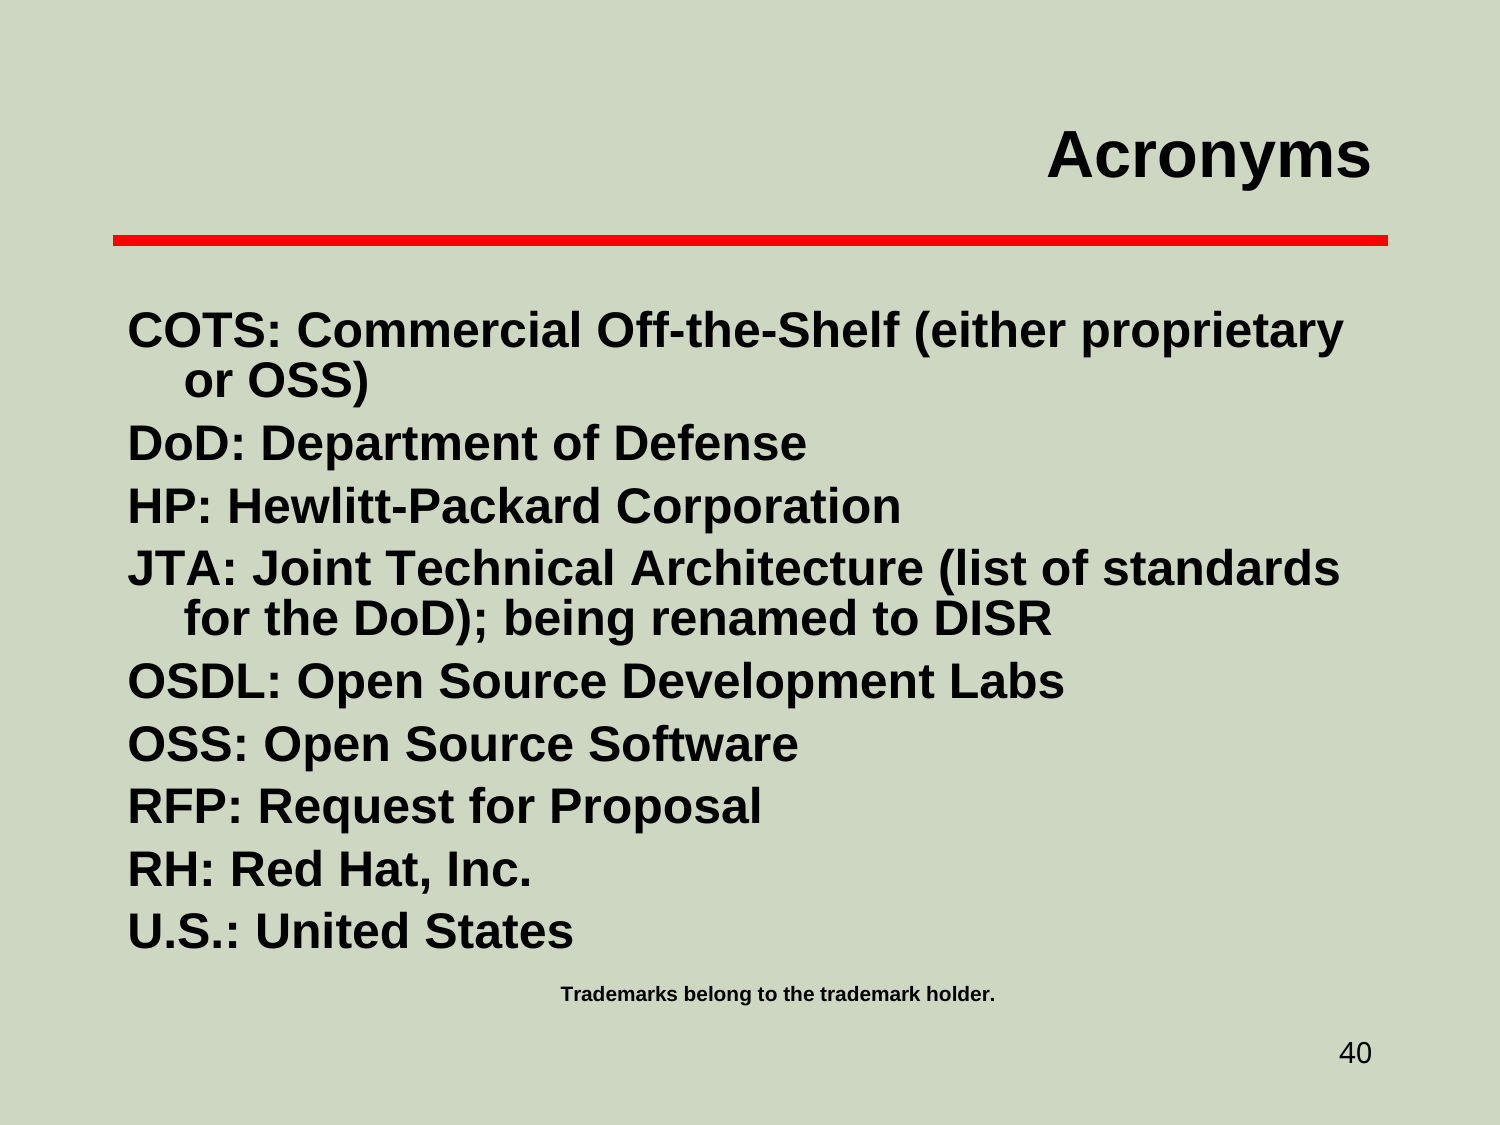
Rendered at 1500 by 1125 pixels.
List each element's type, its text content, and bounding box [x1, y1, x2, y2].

list COTS: Commercial Off-the-Shelf (either proprietary or OSS) DoD: Department of Defense HP: Hewlitt-Packard Corporation JTA: Joint Technical Architecture (list of standards for the DoD); being renamed to DISR OSDL: Open Source Development Labs OSS: Open Source Software RFP: Request for Proposal RH: Red Hat, Inc. U.S.: United States Trademarks belong to the trademark holder. [112, 299, 1388, 1020]
title Acronyms [337, 85, 1388, 224]
